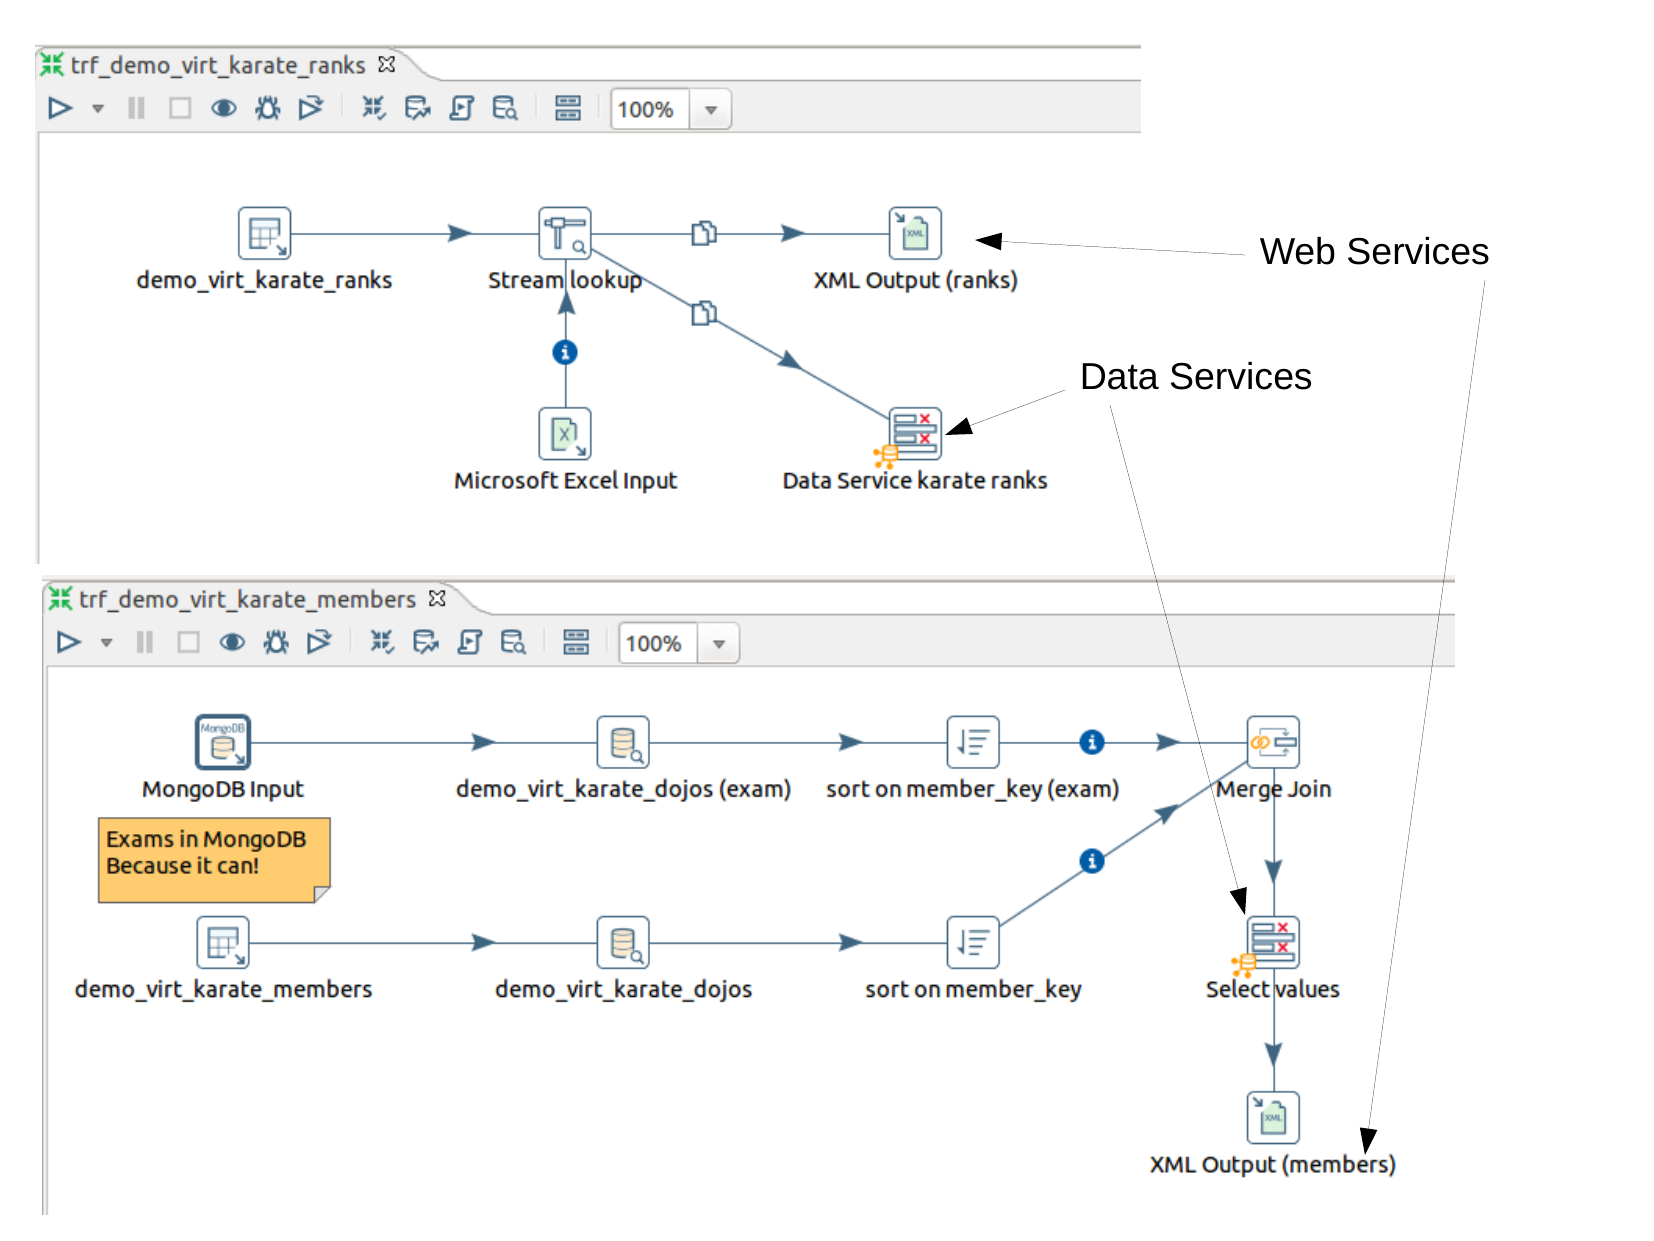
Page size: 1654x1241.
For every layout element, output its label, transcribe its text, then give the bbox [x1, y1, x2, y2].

picture [35, 44, 1141, 564]
text_box Web Services [1245, 223, 1505, 281]
text_box Data Services [1065, 348, 1328, 406]
picture [42, 575, 1456, 1216]
picture [1111, 406, 1141, 517]
